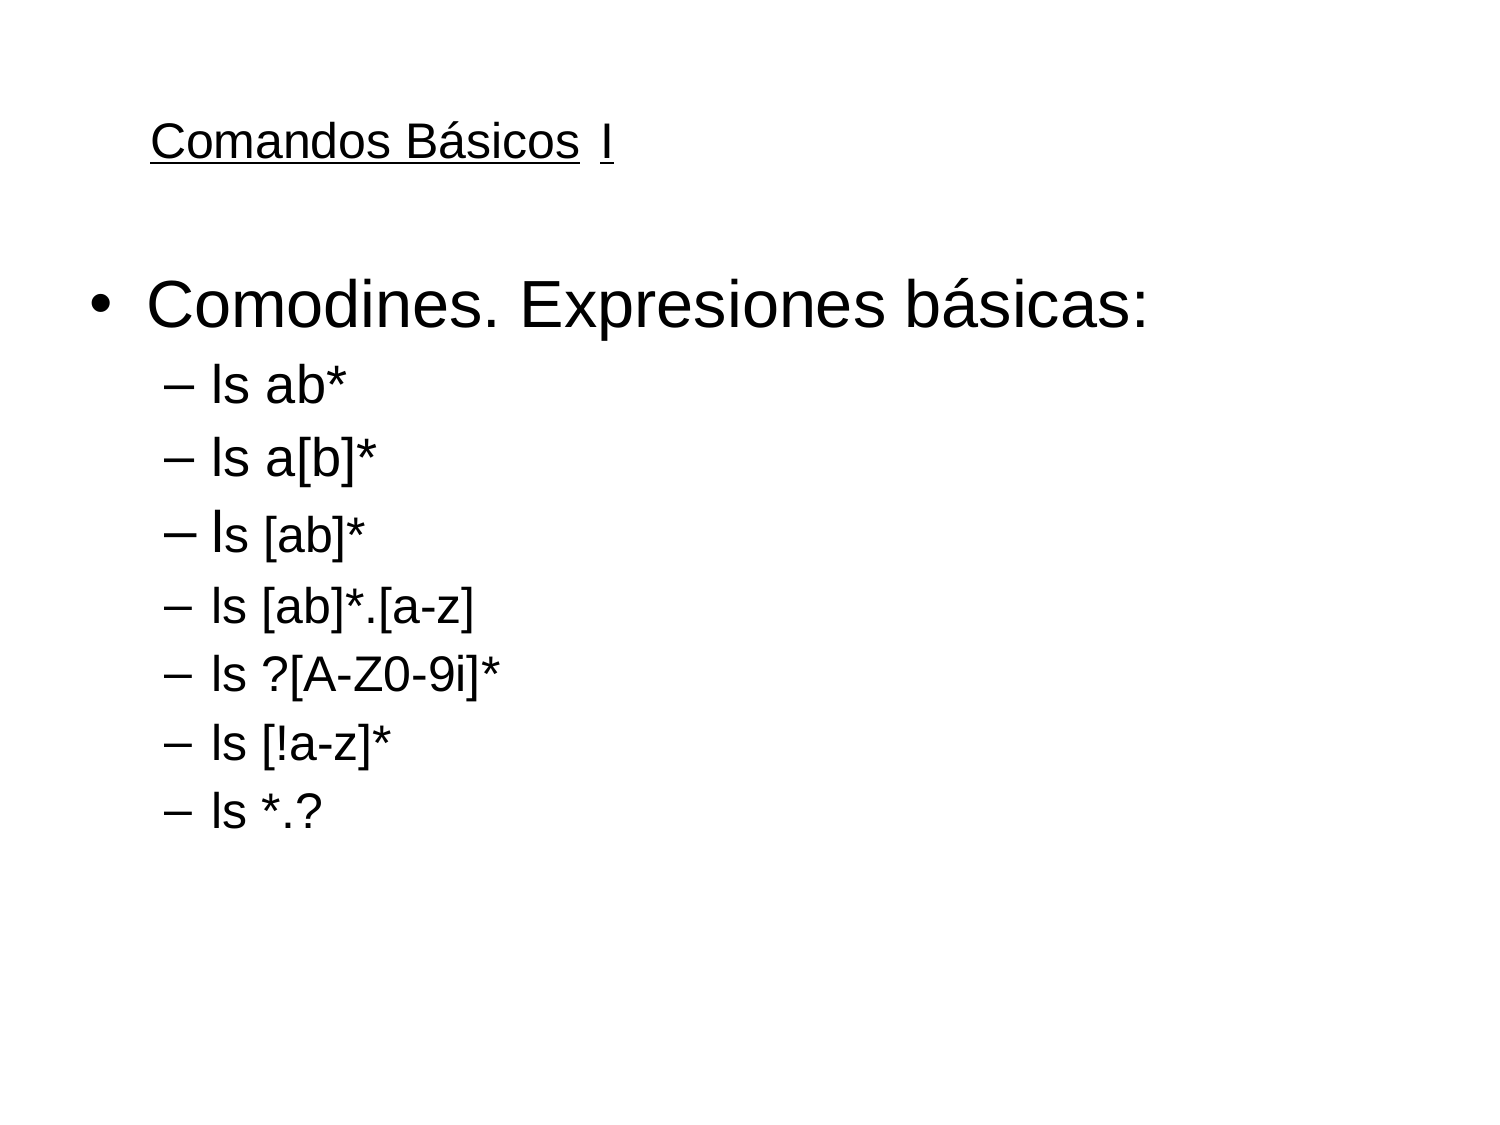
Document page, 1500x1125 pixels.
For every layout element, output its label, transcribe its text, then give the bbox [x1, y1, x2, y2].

title Comandos Básicos I [75, 45, 1426, 233]
list Comodines. Expresiones básicas: ls ab* ls a[b]* ls [ab]* ls [ab]*.[a-z] ls ?[A-Z0-9i]* ls [!a-z]* ls *.? [75, 262, 1426, 1125]
